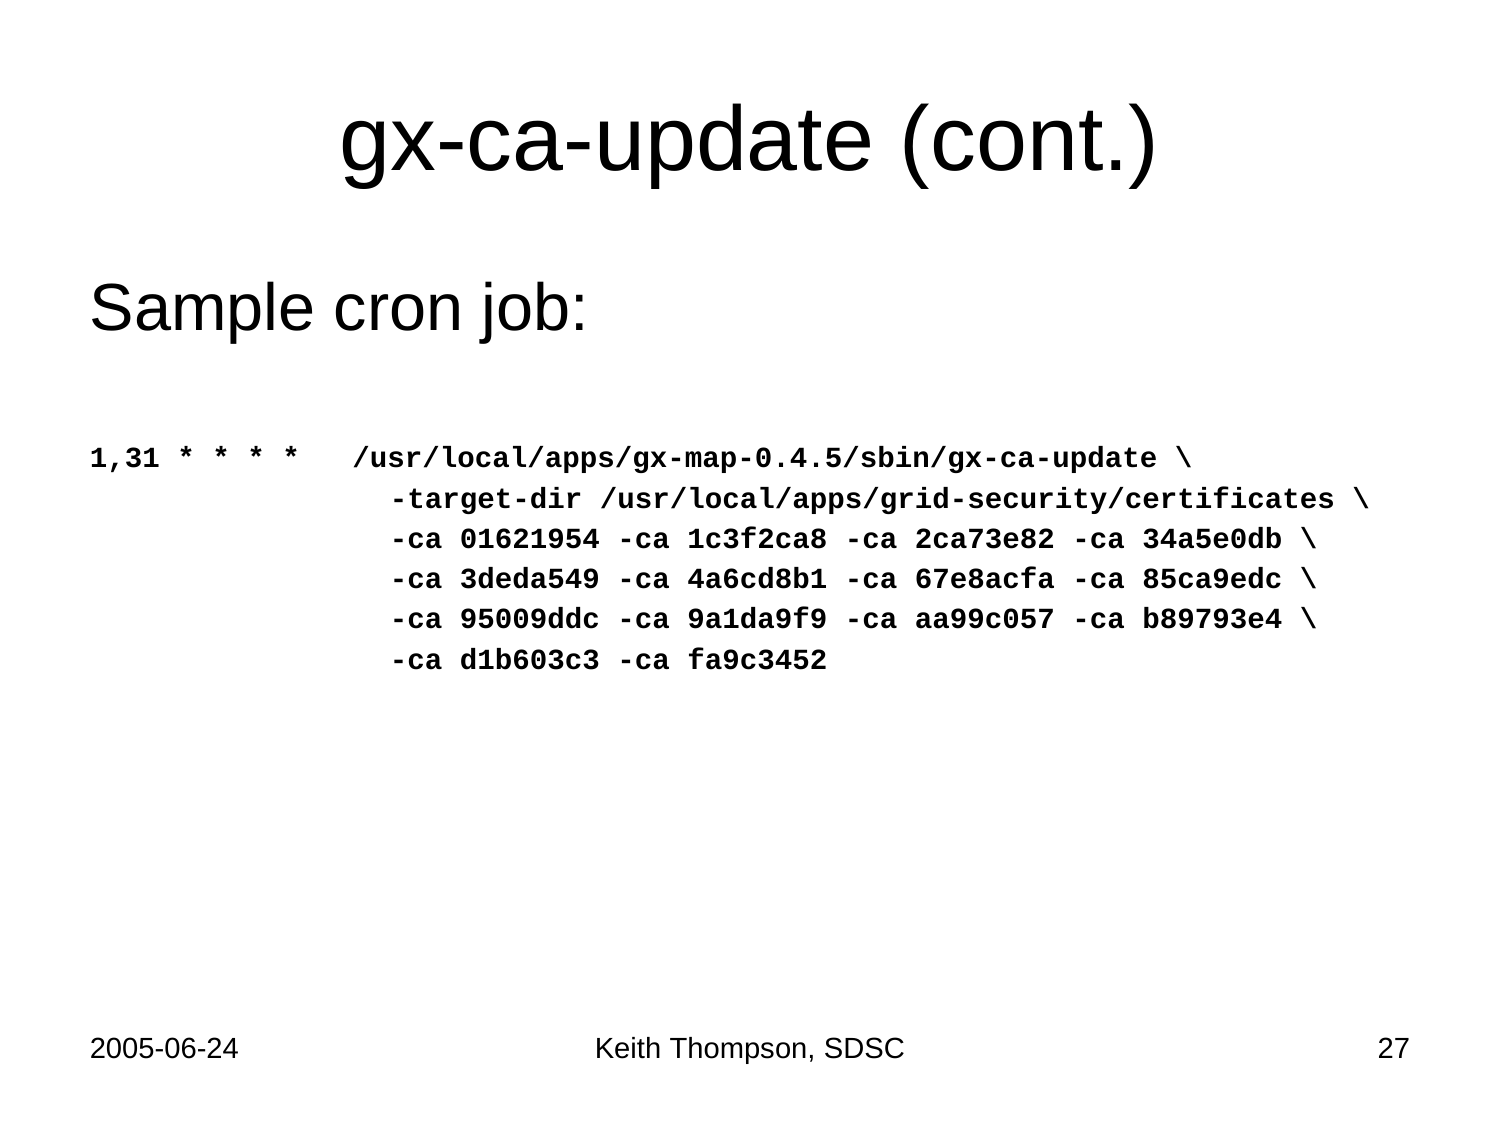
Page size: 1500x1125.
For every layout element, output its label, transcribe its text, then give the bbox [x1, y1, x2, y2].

list Sample cron job: 1,31 * * * * /usr/local/apps/gx-map-0.4.5/sbin/gx-ca-update \ -target-dir /usr/local/apps/grid-security/certificates \ -ca 01621954 -ca 1c3f2ca8 -ca 2ca73e82 -ca 34a5e0db \ -ca 3deda549 -ca 4a6cd8b1 -ca 67e8acfa -ca 85ca9edc \ -ca 95009ddc -ca 9a1da9f9 -ca aa99c057 -ca b89793e4 \ -ca d1b603c3 -ca fa9c3452 [75, 262, 1426, 1006]
title gx-ca-update (cont.) [75, 45, 1426, 233]
